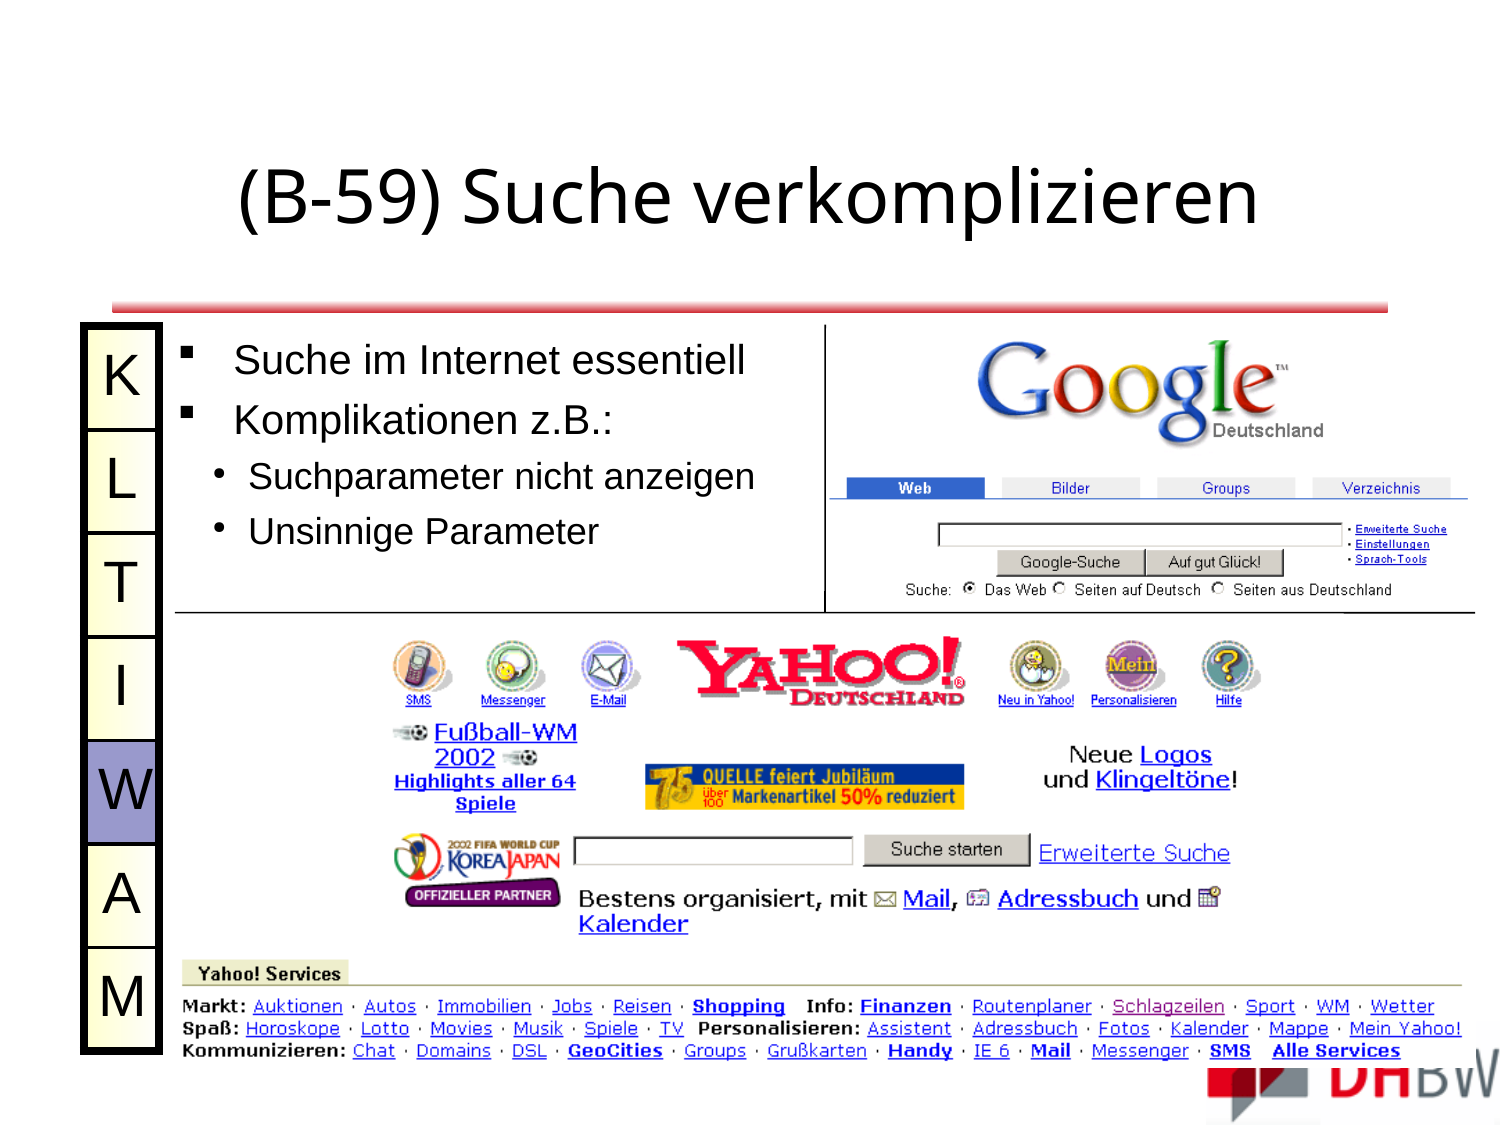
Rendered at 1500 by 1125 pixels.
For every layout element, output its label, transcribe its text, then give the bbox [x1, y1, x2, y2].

table_cell I [88, 639, 155, 739]
table_cell W [88, 742, 155, 842]
table_cell L [88, 432, 155, 531]
table_cell M [88, 949, 155, 1047]
title (B-59) Suche verkomplizieren [112, 99, 1388, 288]
picture [174, 624, 1500, 1125]
text_box Suche im Internet essentiell Komplikationen z.B.: Suchparameter nicht anzeigen Unsinnige Parameter [163, 324, 826, 613]
table_cell A [88, 846, 155, 946]
picture [826, 324, 1476, 601]
table_header K [88, 330, 155, 428]
table_cell T [88, 535, 155, 635]
